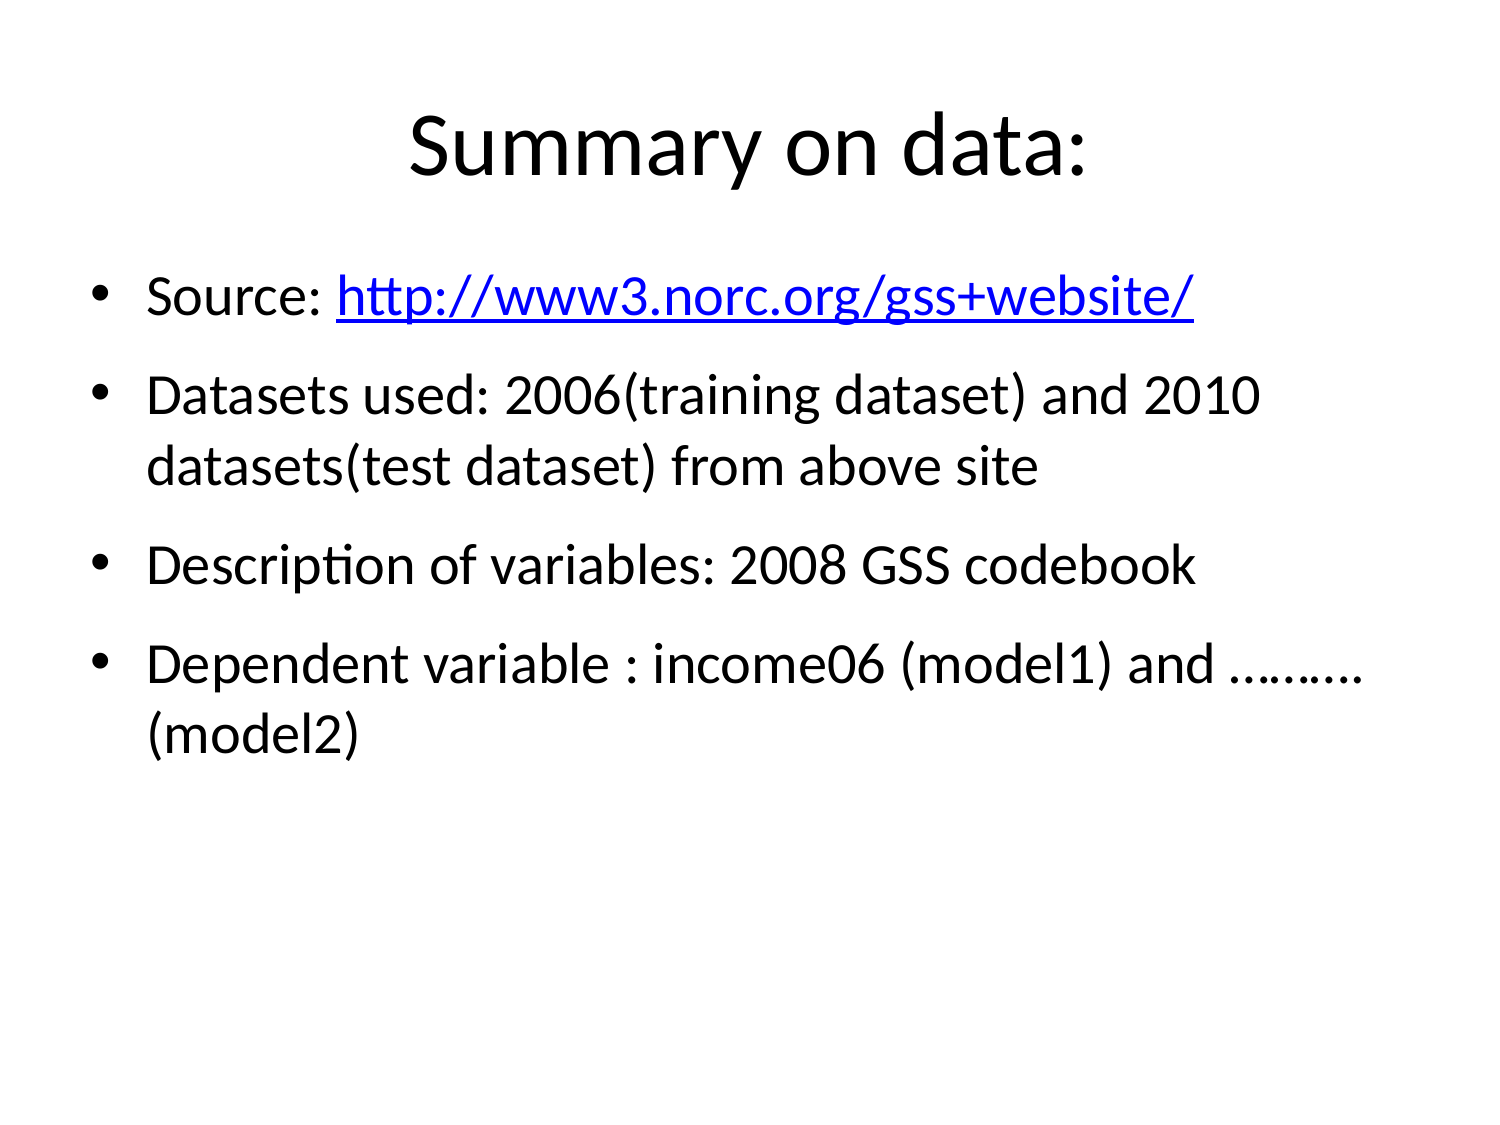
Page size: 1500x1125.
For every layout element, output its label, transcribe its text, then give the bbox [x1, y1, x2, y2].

title Summary on data: [75, 45, 1425, 233]
list Source: http://www3.norc.org/gss+website/ Datasets used: 2006(training dataset) and 2010 datasets(test dataset) from above site Description of variables: 2008 GSS codebook Dependent variable : income06 (model1) and ……….(model2) [75, 249, 1425, 1005]
